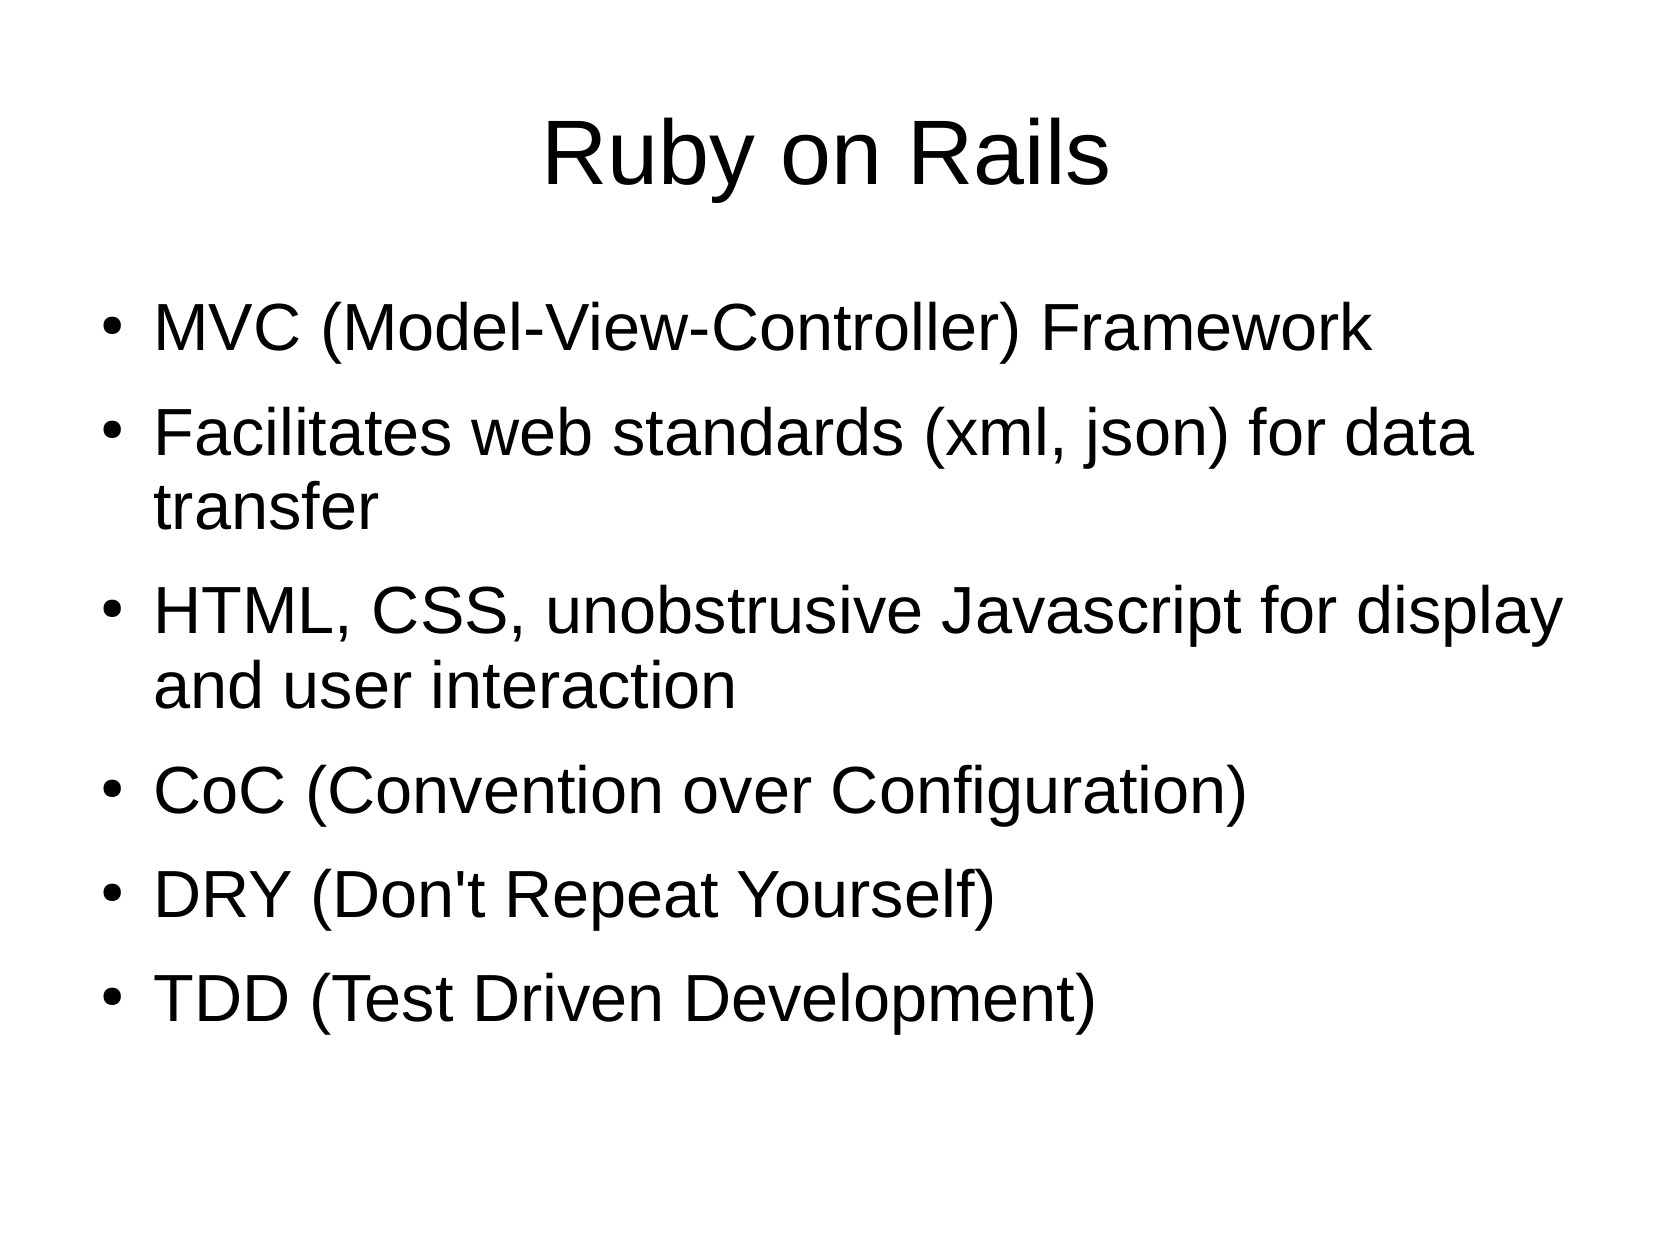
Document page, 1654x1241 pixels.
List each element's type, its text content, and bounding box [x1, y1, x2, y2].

list MVC (Model-View-Controller) Framework Facilitates web standards (xml, json) for data transfer HTML, CSS, unobstrusive Javascript for display and user interaction CoC (Convention over Configuration) DRY (Don't Repeat Yourself) TDD (Test Driven Development) [82, 290, 1571, 1126]
title Ruby on Rails [82, 49, 1571, 257]
